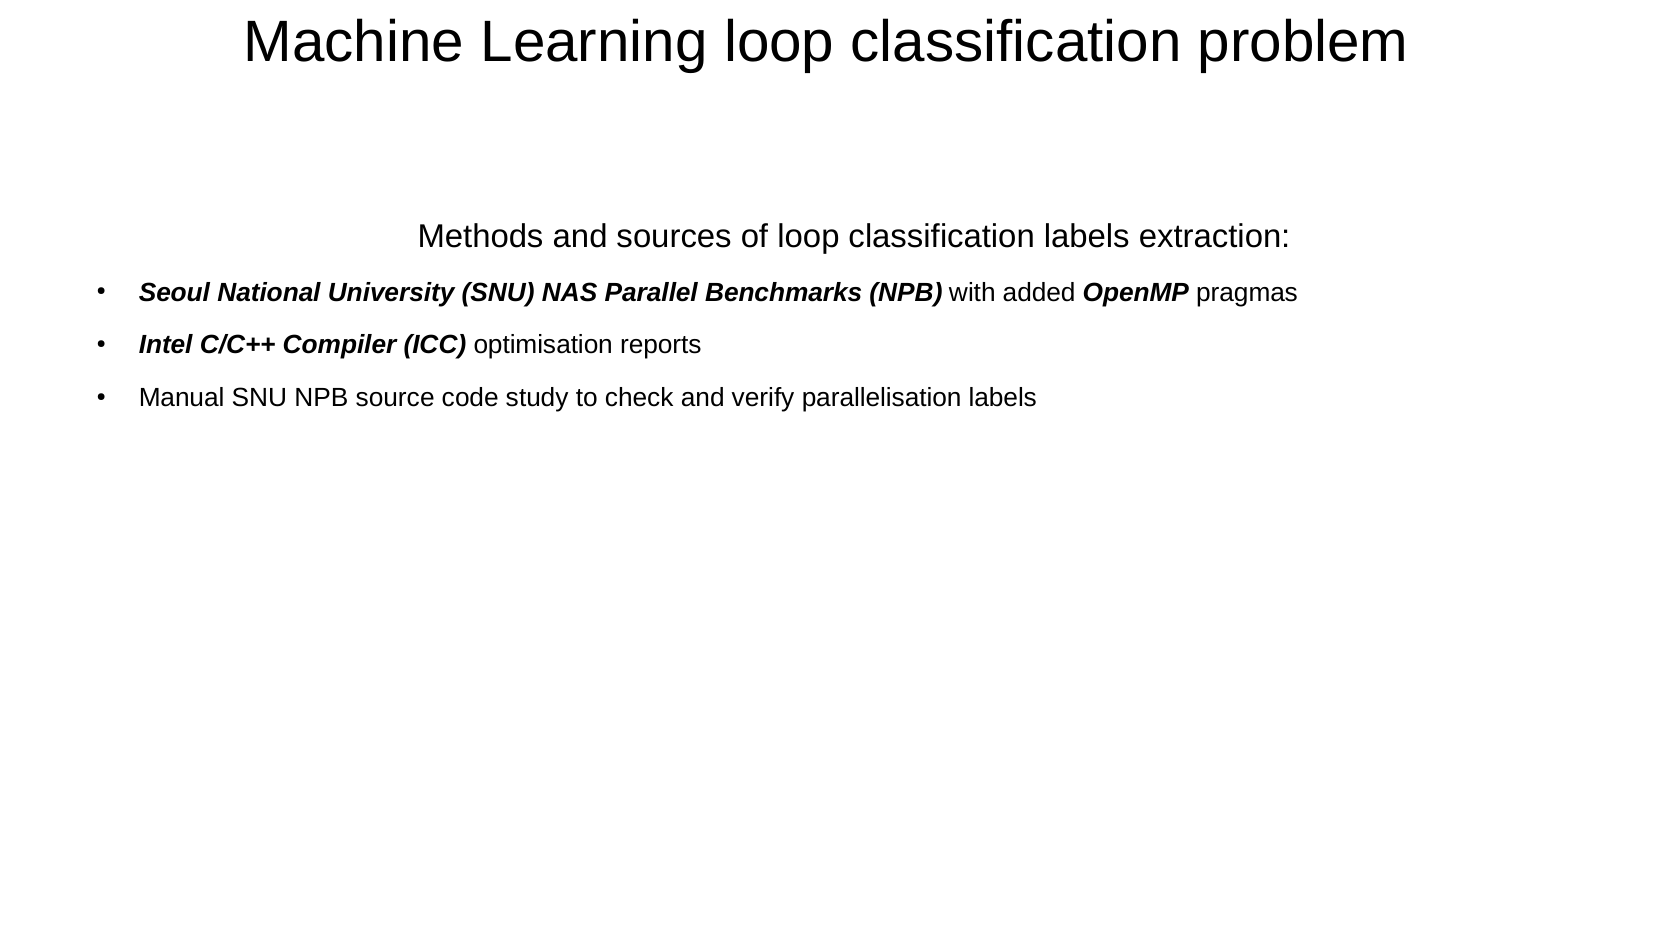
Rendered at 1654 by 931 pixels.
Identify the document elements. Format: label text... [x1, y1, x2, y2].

title Machine Learning loop classification problem [0, 0, 1654, 83]
list Methods and sources of loop classification labels extraction: Seoul National University (SNU) NAS Parallel Benchmarks (NPB) with added OpenMP pragmas Intel C/C++ Compiler (ICC) optimisation reports Manual SNU NPB source code study to check and verify parallelisation labels [82, 217, 1571, 414]
